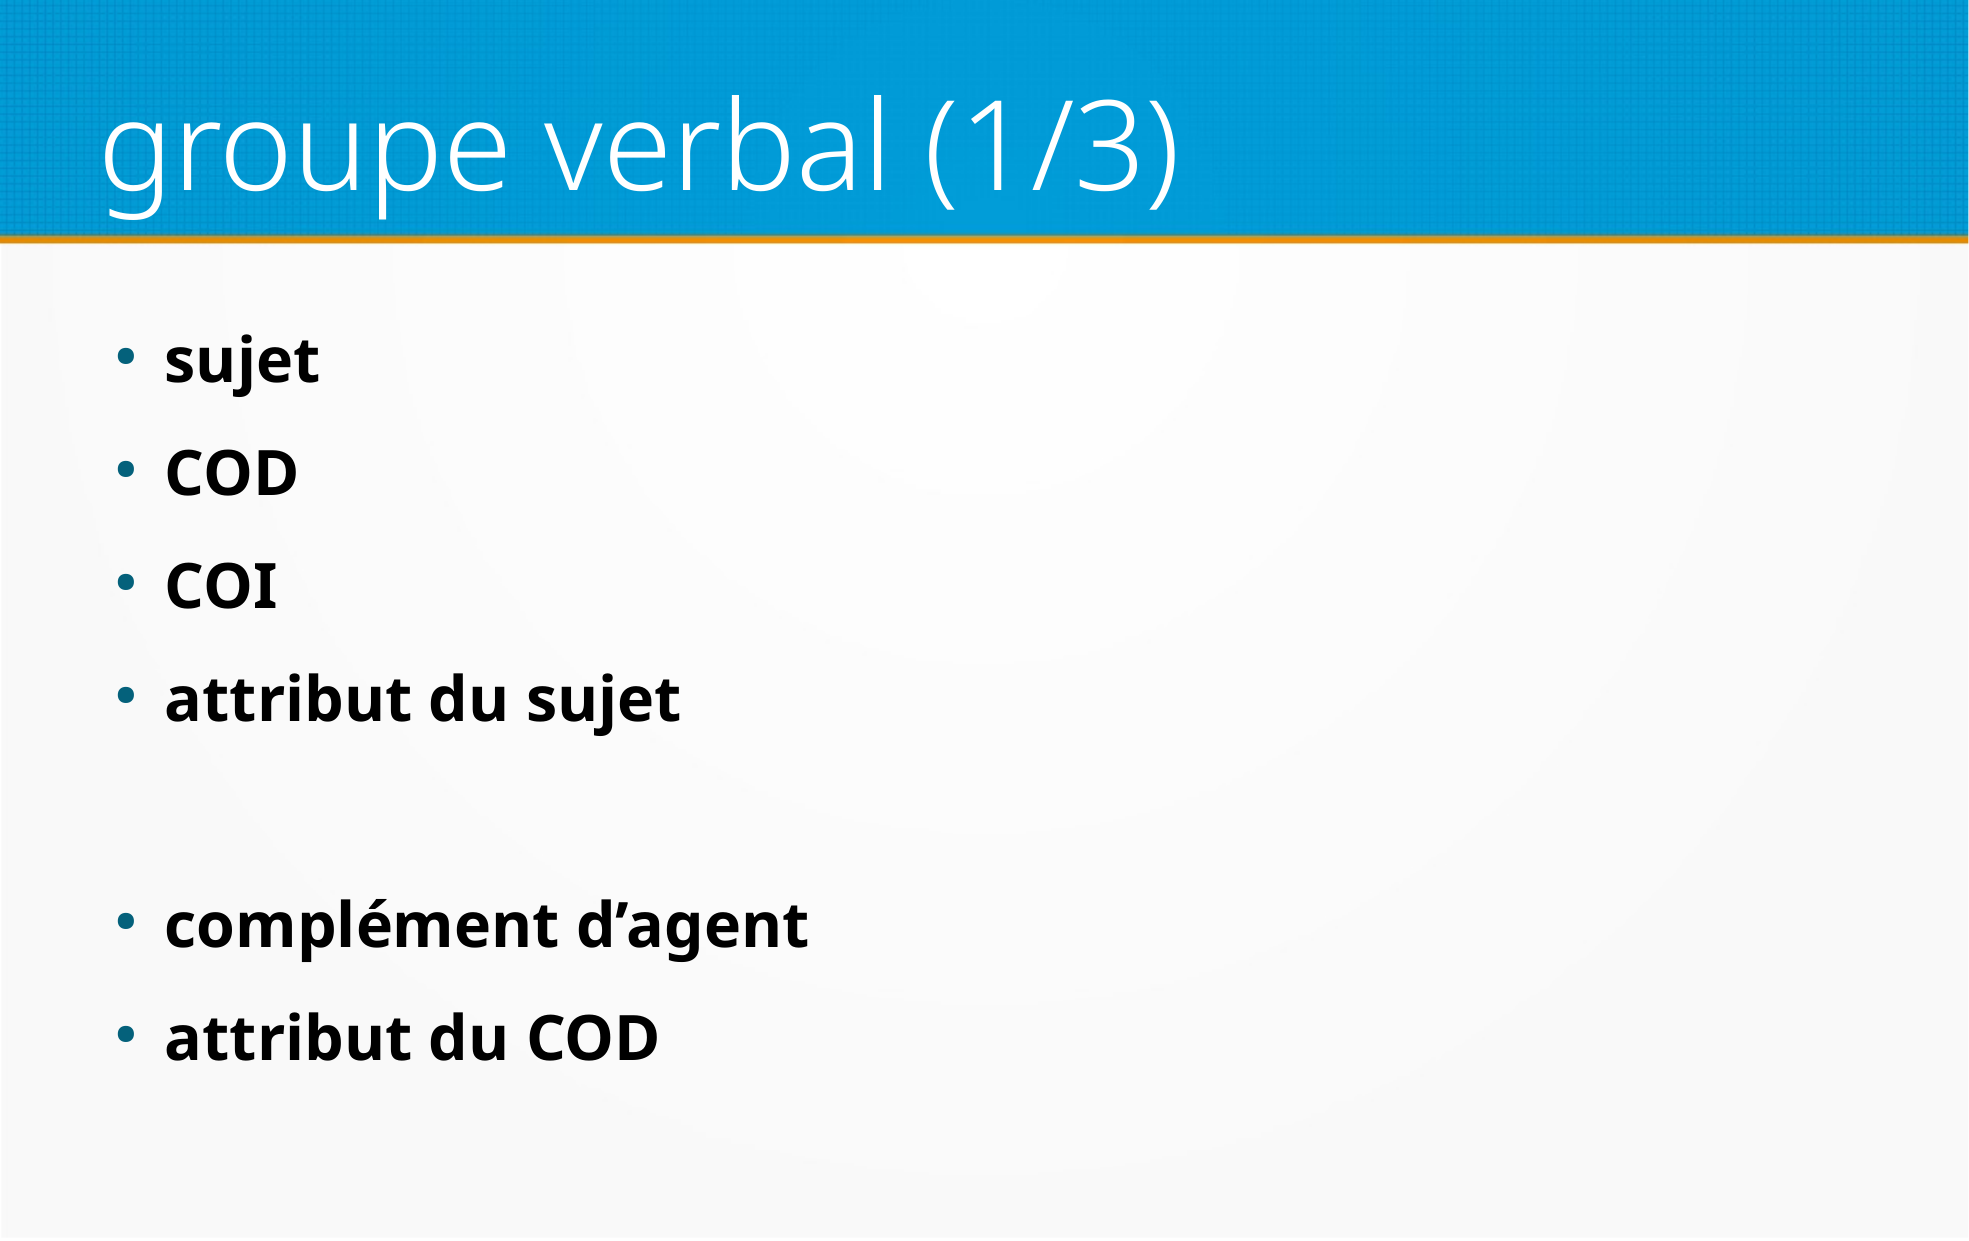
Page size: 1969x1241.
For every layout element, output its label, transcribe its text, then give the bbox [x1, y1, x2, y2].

title groupe verbal (1/3) [98, 19, 1870, 227]
picture [0, 233, 1969, 1241]
list sujet COD COI attribut du sujet complément d’agent attribut du COD [98, 315, 1861, 1081]
